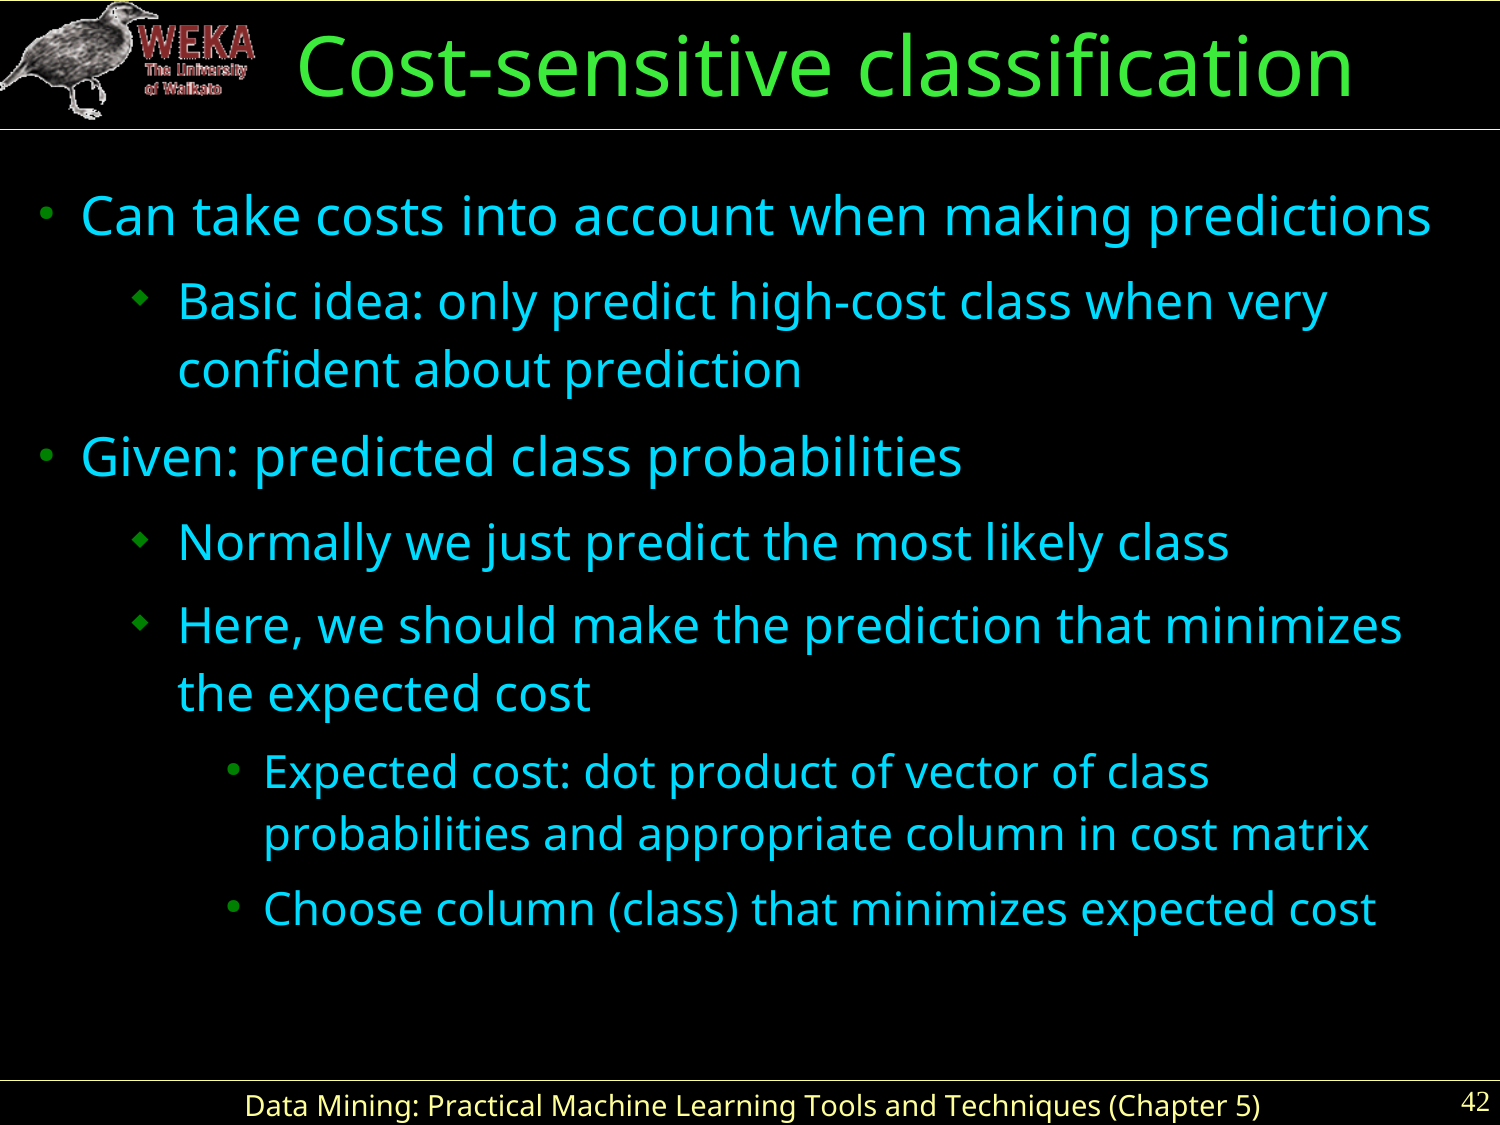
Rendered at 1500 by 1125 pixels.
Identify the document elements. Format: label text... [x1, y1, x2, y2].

picture [0, 1, 266, 129]
title Cost-sensitive classification [295, 0, 1486, 159]
list Can take costs into account when making predictions Basic idea: only predict high-cost class when very confident about prediction Given: predicted class probabilities Normally we just predict the most likely class Here, we should make the prediction that minimizes the expected cost Expected cost: dot product of vector of class probabilities and appropriate column in cost matrix Choose column (class) that minimizes expected cost [37, 177, 1447, 1093]
